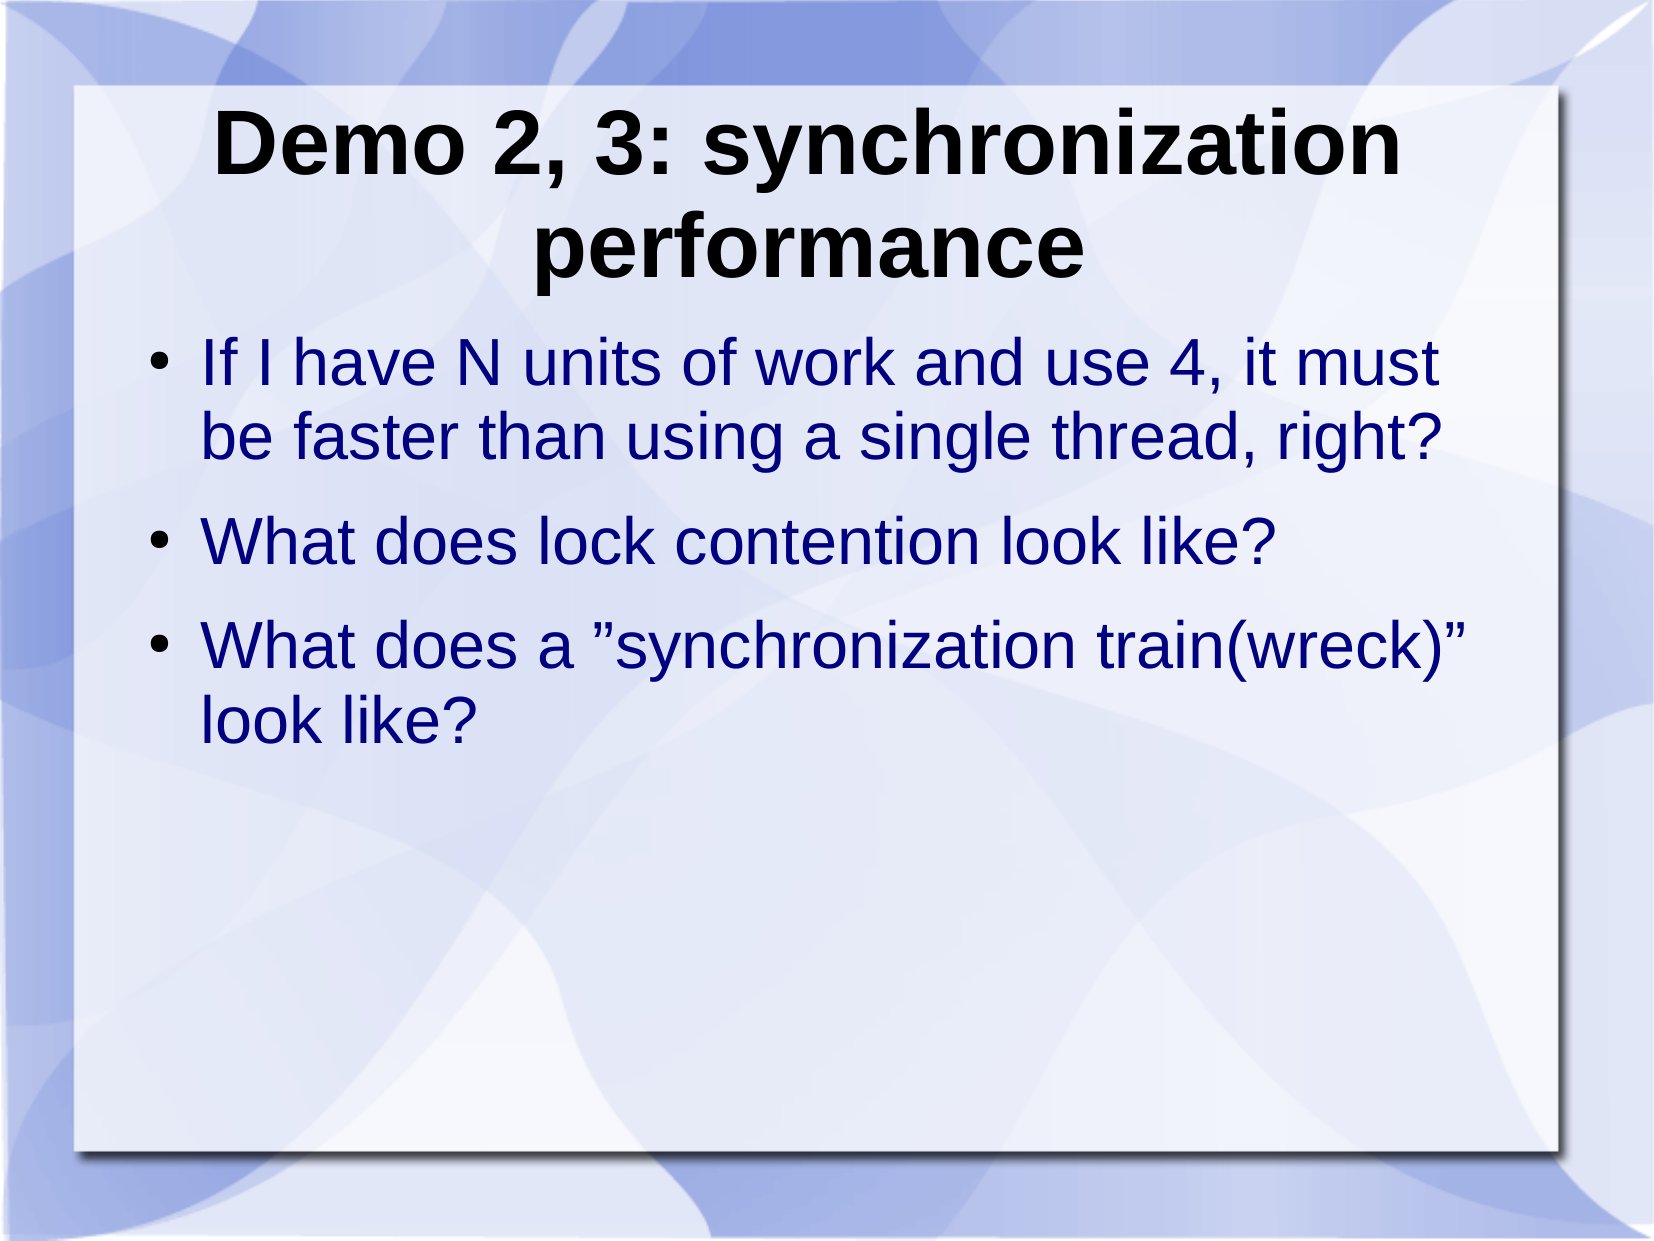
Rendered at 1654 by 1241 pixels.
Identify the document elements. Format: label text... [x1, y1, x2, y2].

picture [0, 0, 1654, 1241]
list If I have N units of work and use 4, it must be faster than using a single thread, right? What does lock contention look like? What does a ”synchronization train(wreck)” look like? [129, 324, 1489, 1129]
title Demo 2, 3: synchronization performance [82, 91, 1536, 297]
